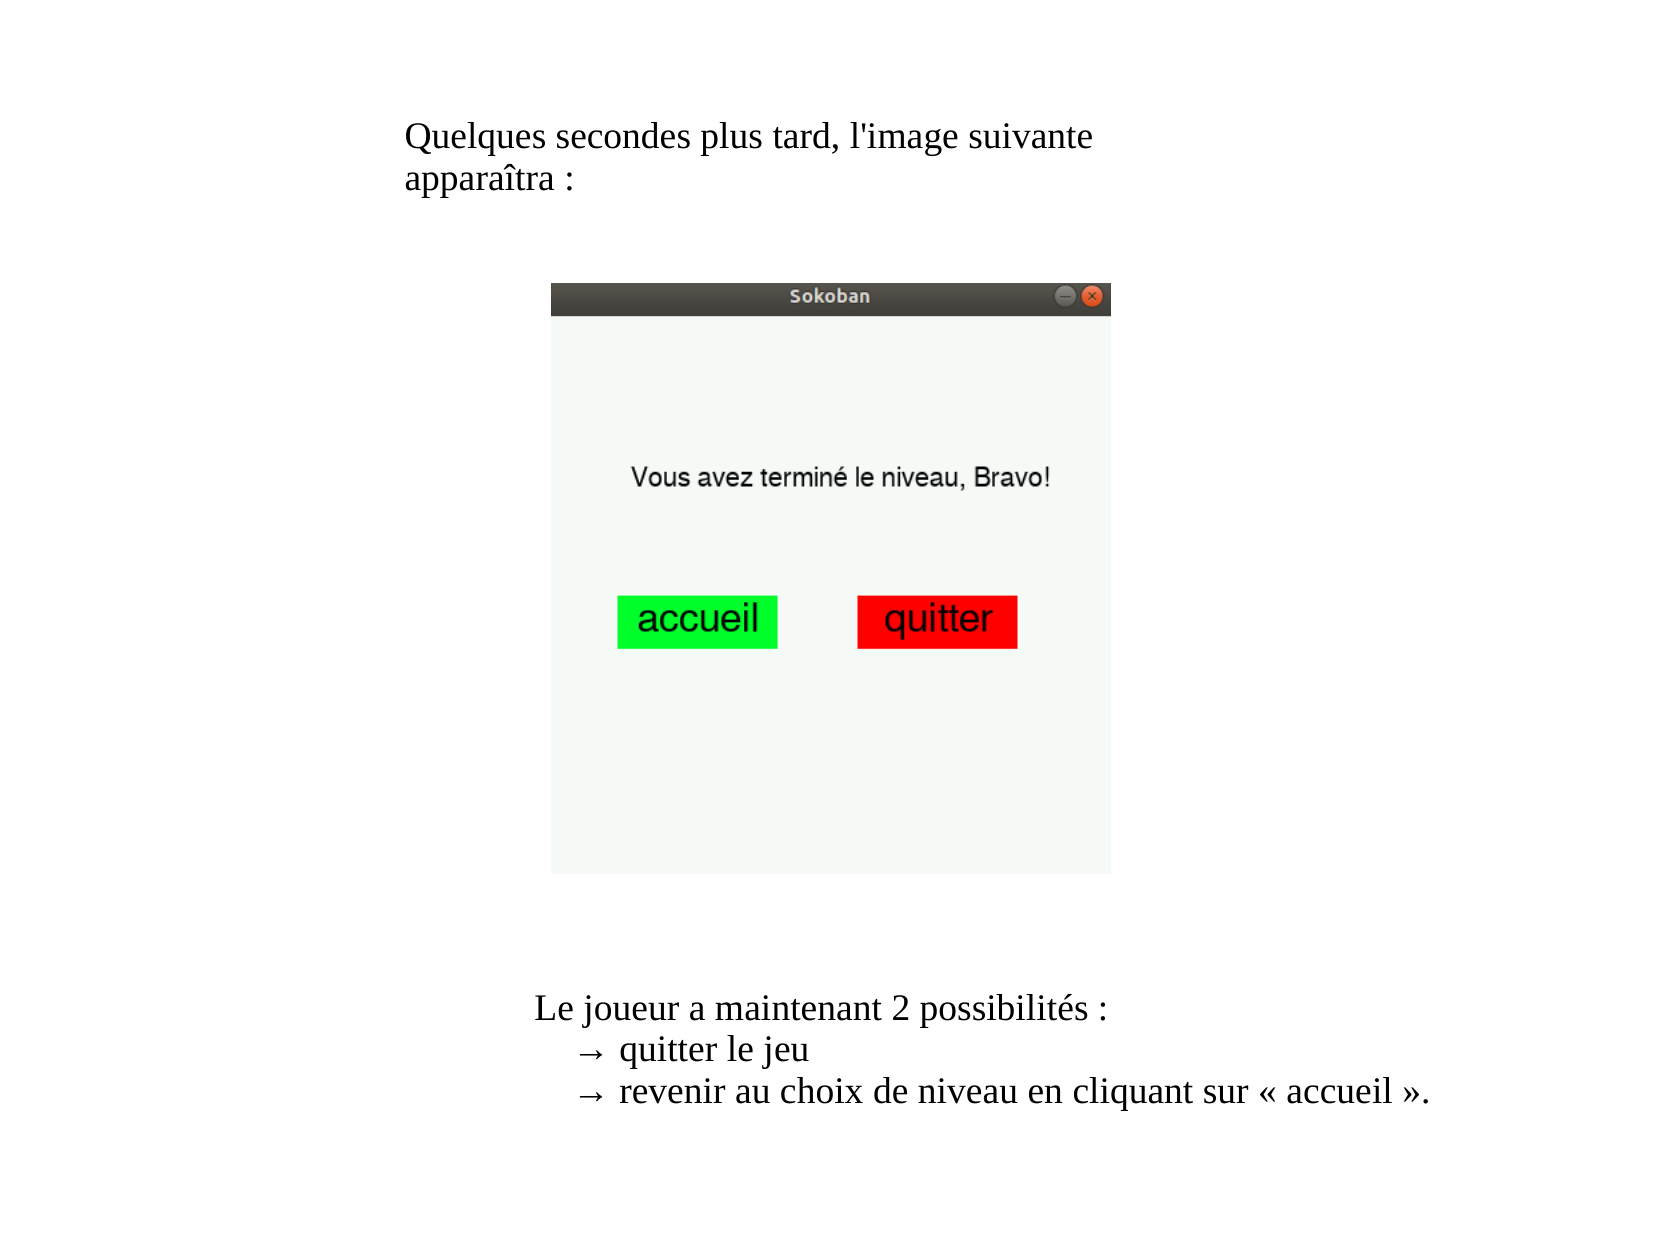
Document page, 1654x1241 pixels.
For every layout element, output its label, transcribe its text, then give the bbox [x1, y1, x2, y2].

text_box Le joueur a maintenant 2 possibilités : → quitter le jeu → revenir au choix de niveau en cliquant sur « accueil ». [519, 979, 1458, 1123]
text_box Quelques secondes plus tard, l'image suivante apparaîtra : [389, 107, 1289, 208]
picture [551, 283, 1111, 875]
